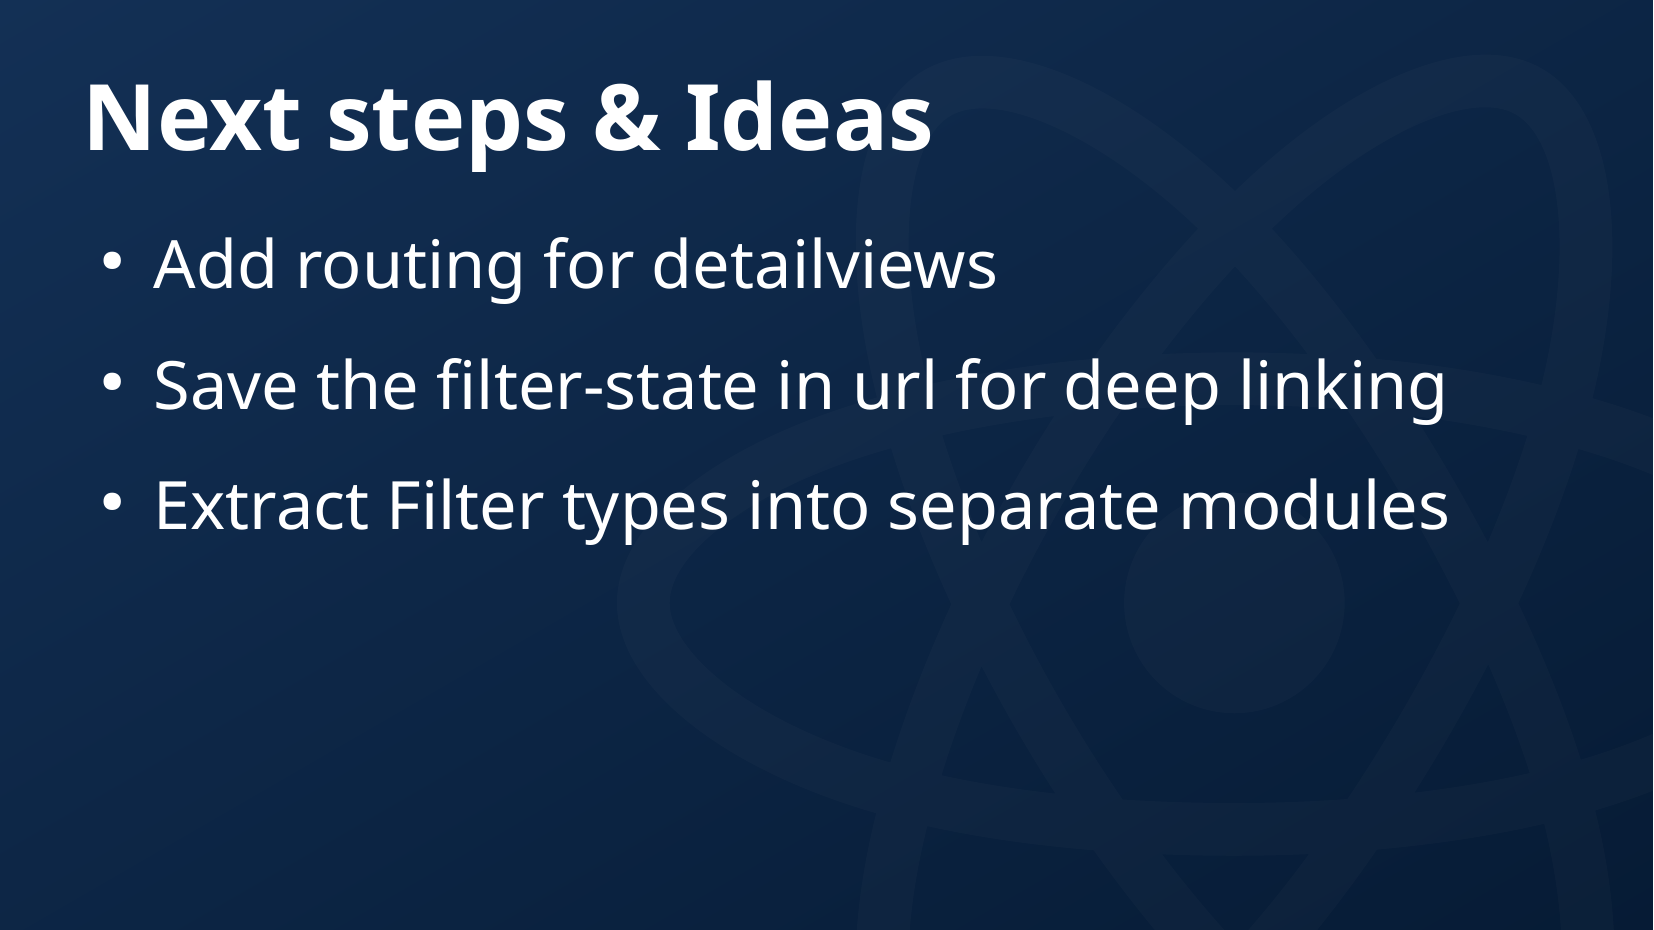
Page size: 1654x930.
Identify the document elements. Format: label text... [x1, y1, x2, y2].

title Next steps & Ideas [82, 37, 1571, 193]
list Add routing for detailviews Save the filter-state in url for deep linking Extract Filter types into separate modules [82, 217, 1571, 757]
